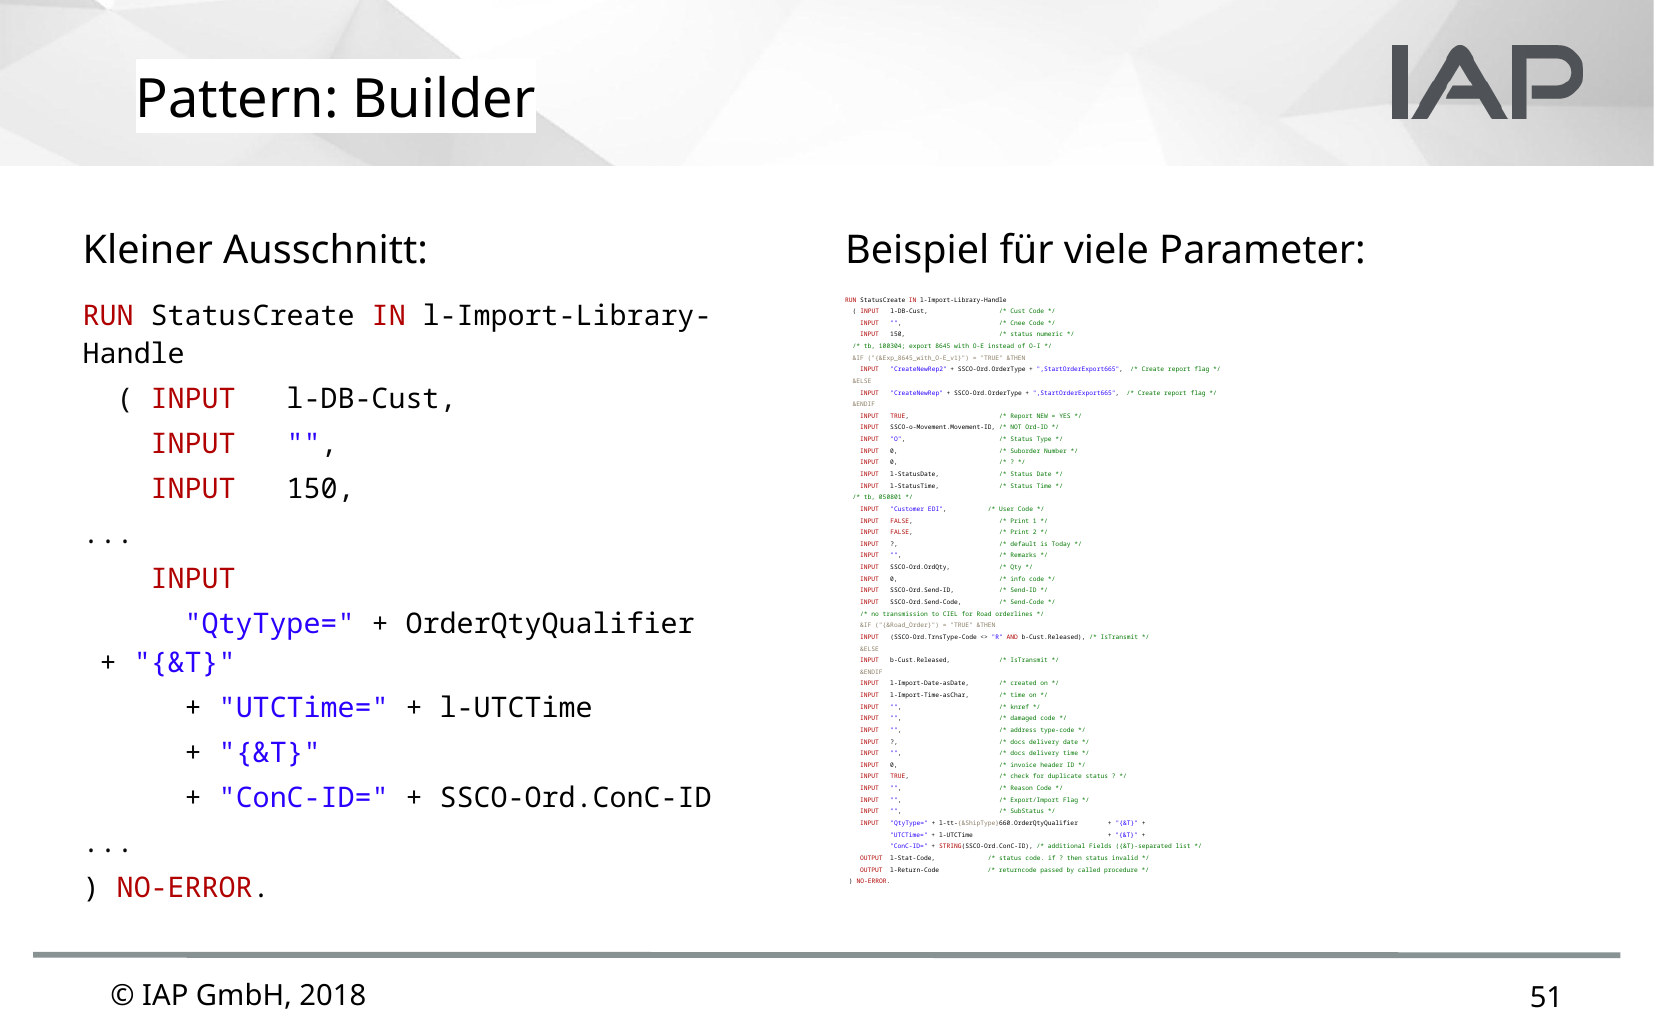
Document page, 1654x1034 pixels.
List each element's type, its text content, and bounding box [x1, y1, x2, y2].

list RUN StatusCreate IN l-Import-Library-Handle ( INPUT l-DB-Cust, /* Cust Code */ INPUT "", /* Cnee Code */ INPUT 150, /* status numeric */ /* tb, 100304; export 8645 with O-E instead of O-I */ &IF ("{&Exp_8645_with_O-E_v1}") = "TRUE" &THEN INPUT "CreateNewRep2" + SSCO-Ord.OrderType + ",StartOrderExport665", /* Create report flag */ &ELSE INPUT "CreateNewRep" + SSCO-Ord.OrderType + ",StartOrderExport665", /* Create report flag */ &ENDIF INPUT TRUE, /* Report NEW = YES */ INPUT SSCO-o-Movement.Movement-ID, /* NOT Ord-ID */ INPUT "O", /* Status Type */ INPUT 0, /* Suborder Number */ INPUT 0, /* ? */ INPUT l-StatusDate, /* Status Date */ INPUT l-StatusTime, /* Status Time */ /* tb, 050801 */ INPUT "Customer EDI", /* User Code */ INPUT FALSE, /* Print 1 */ INPUT FALSE, /* Print 2 */ INPUT ?, /* default is Today */ INPUT "", /* Remarks */ INPUT SSCO-Ord.OrdQty, /* Qty */ INPUT 0, /* info code */ INPUT SSCO-Ord.Send-ID, /* Send-ID */ INPUT SSCO-Ord.Send-Code, /* Send-Code */ /* no transmission to CIEL for Road orderlines */ &IF ("{&Road_Order}") = "TRUE" &THEN INPUT (SSCO-Ord.TrnsType-Code <> "R" AND b-Cust.Released), /* IsTransmit */ &ELSE INPUT b-Cust.Released, /* IsTransmit */ &ENDIF INPUT l-Import-Date-asDate, /* created on */ INPUT l-Import-Time-asChar, /* time on */ INPUT "", /* knref */ INPUT "", /* damaged code */ INPUT "", /* address type-code */ INPUT ?, /* docs delivery date */ INPUT "", /* docs delivery time */ INPUT 0, /* invoice header ID */ INPUT TRUE, /* check for duplicate status ? */ INPUT "", /* Reason Code */ INPUT "", /* Export/Import Flag */ INPUT "", /* SubStatus */ INPUT "QtyType=" + l-tt-{&ShipType}660.OrderQtyQualifier + "{&T}" + "UTCTime=" + l-UTCTime + "{&T}" + "ConC-ID=" + STRING(SSCO-Ord.ConC-ID), /* additional Fields ({&T}-separated list */ OUTPUT l-Stat-Code, /* status code. if ? then status invalid */ OUTPUT l-Return-Code /* returncode passed by called procedure */ ) NO-ERROR. [845, 295, 1572, 915]
picture [0, 0, 1654, 166]
list RUN StatusCreate IN l-Import-Library-Handle ( INPUT l-DB-Cust, INPUT "", INPUT 150, ... INPUT "QtyType=" + OrderQtyQualifier + "{&T}" + "UTCTime=" + l-UTCTime + "{&T}" + "ConC-ID=" + SSCO-Ord.ConC-ID ... ) NO-ERROR. [82, 295, 809, 915]
list Kleiner Ausschnitt: [82, 221, 809, 295]
list Beispiel für viele Parameter: [845, 221, 1572, 295]
title Pattern: Builder [135, 41, 1264, 152]
